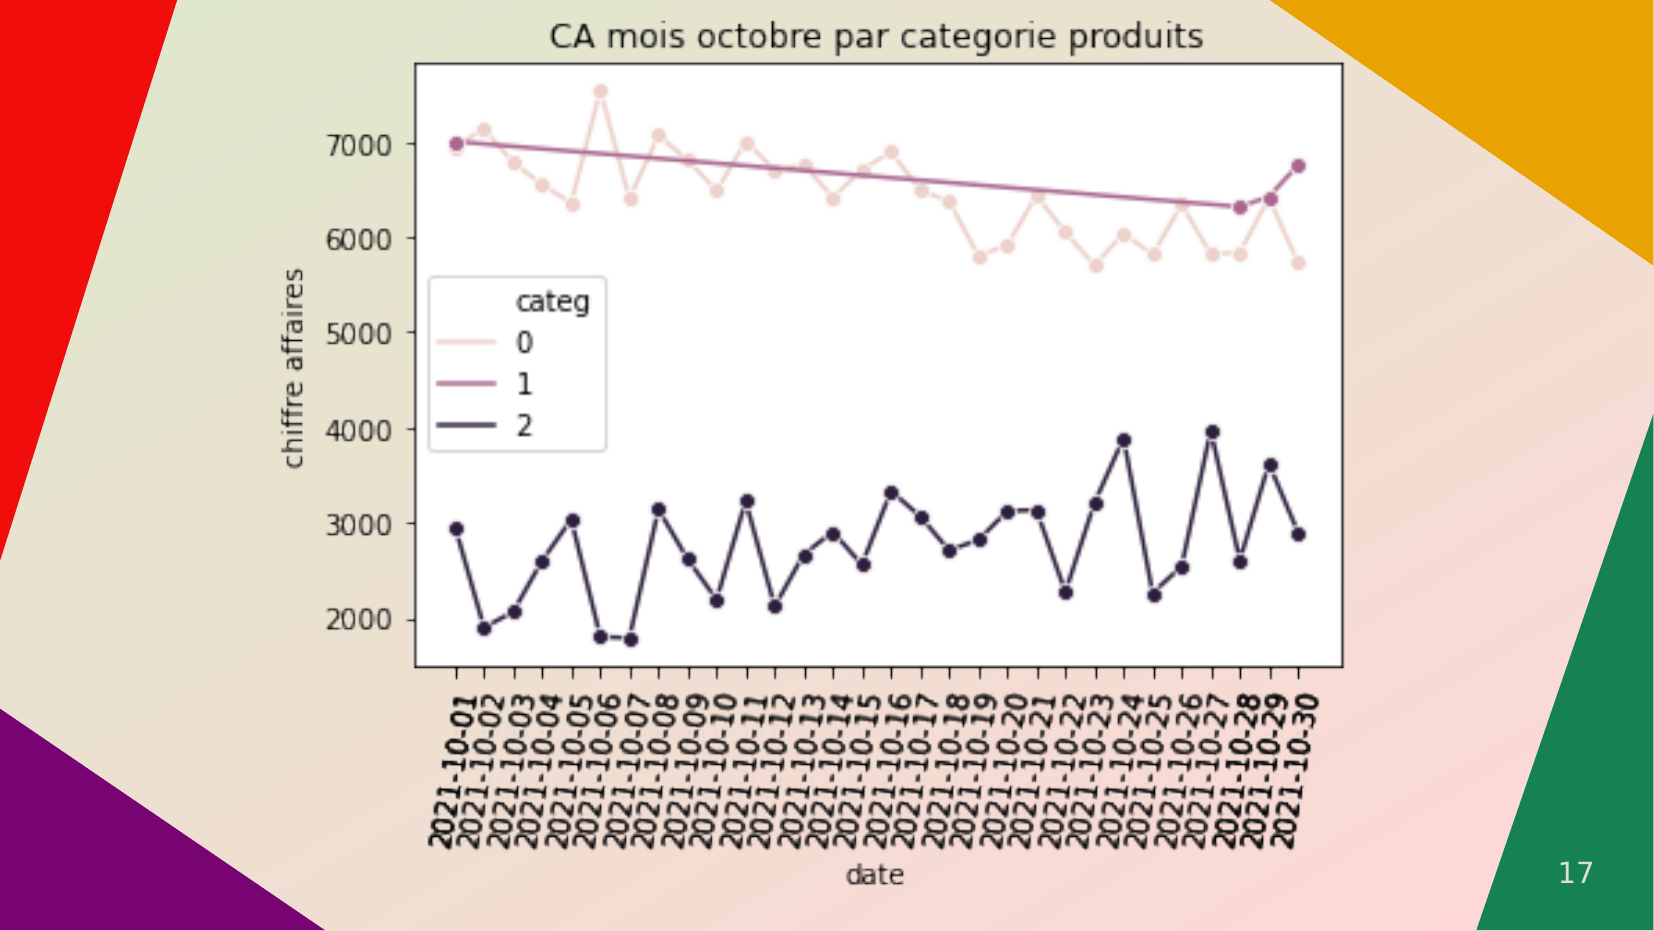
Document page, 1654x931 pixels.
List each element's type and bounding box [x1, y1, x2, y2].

picture [265, 2, 1359, 908]
